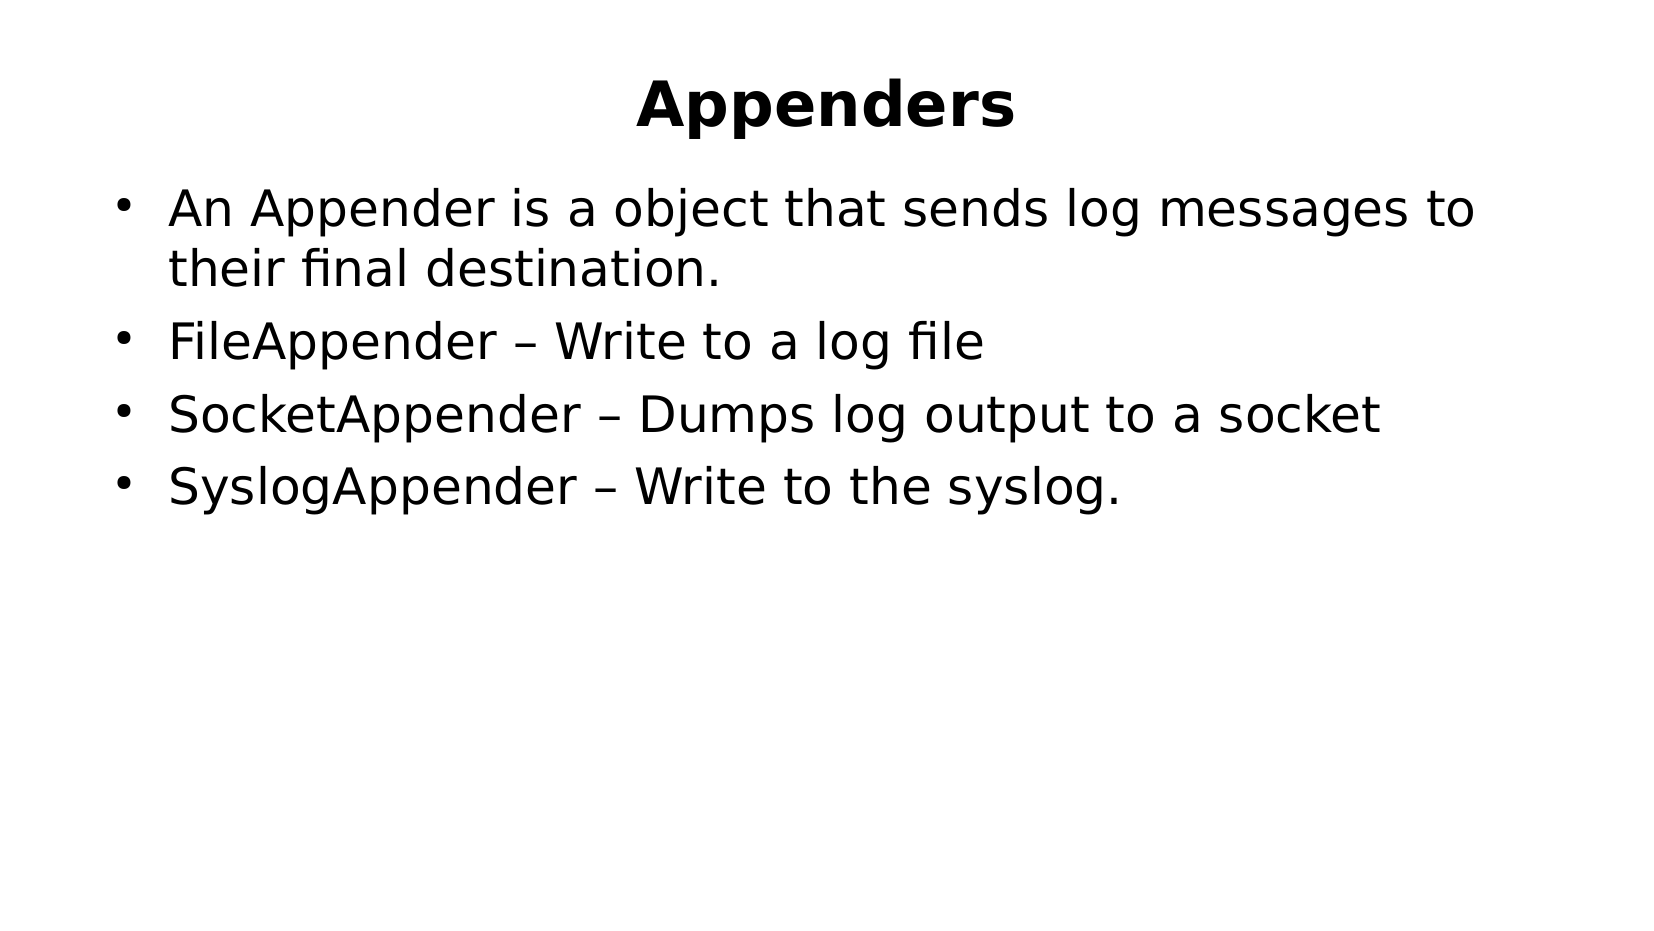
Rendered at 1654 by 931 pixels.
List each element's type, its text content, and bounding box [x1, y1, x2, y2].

list An Appender is a object that sends log messages to their final destination. FileAppender – Write to a log file SocketAppender – Dumps log output to a socket SyslogAppender – Write to the syslog. [82, 168, 1538, 889]
title Appenders [82, 36, 1571, 147]
